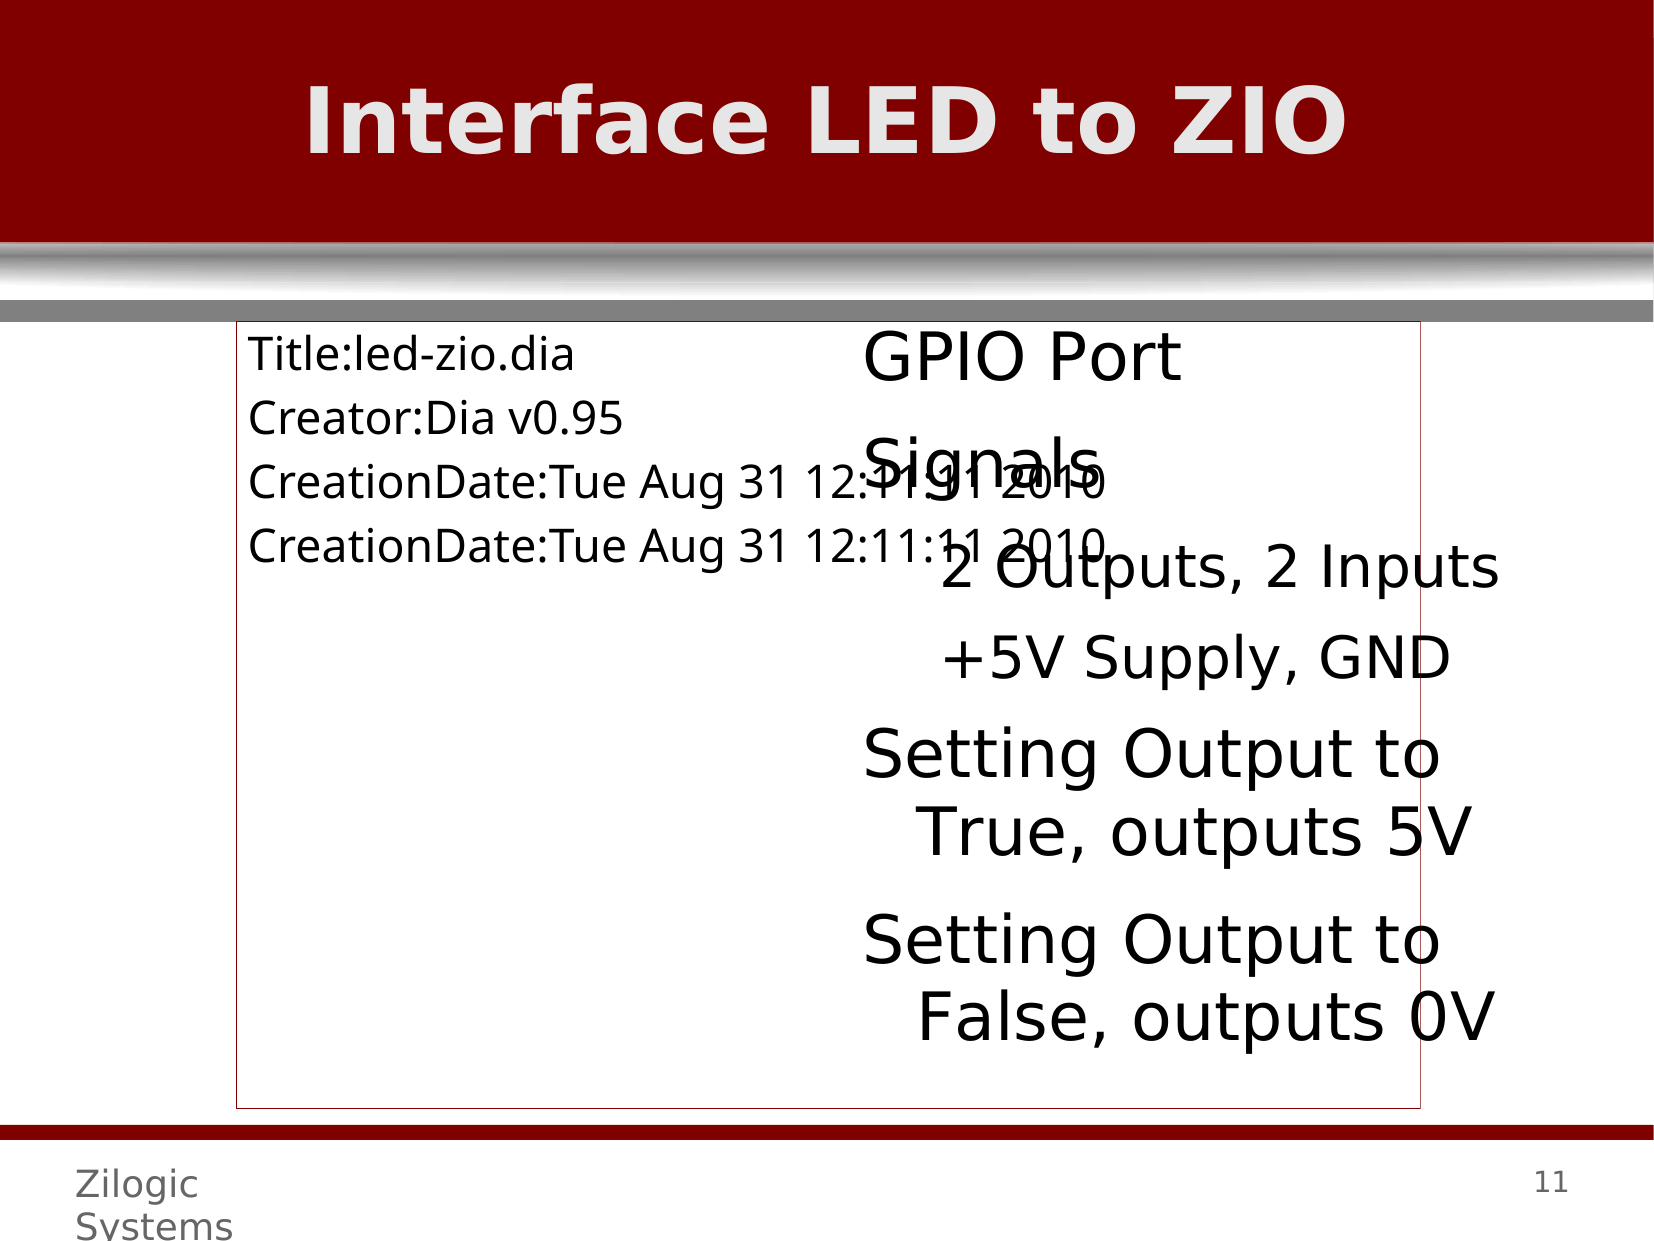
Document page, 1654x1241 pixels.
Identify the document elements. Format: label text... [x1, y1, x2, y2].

list GPIO Port Signals 2 Outputs, 2 Inputs +5V Supply, GND Setting Output to True, outputs 5V Setting Output to False, outputs 0V [845, 318, 1572, 1094]
title Interface LED to ZIO [82, 18, 1571, 226]
picture [82, 472, 809, 956]
